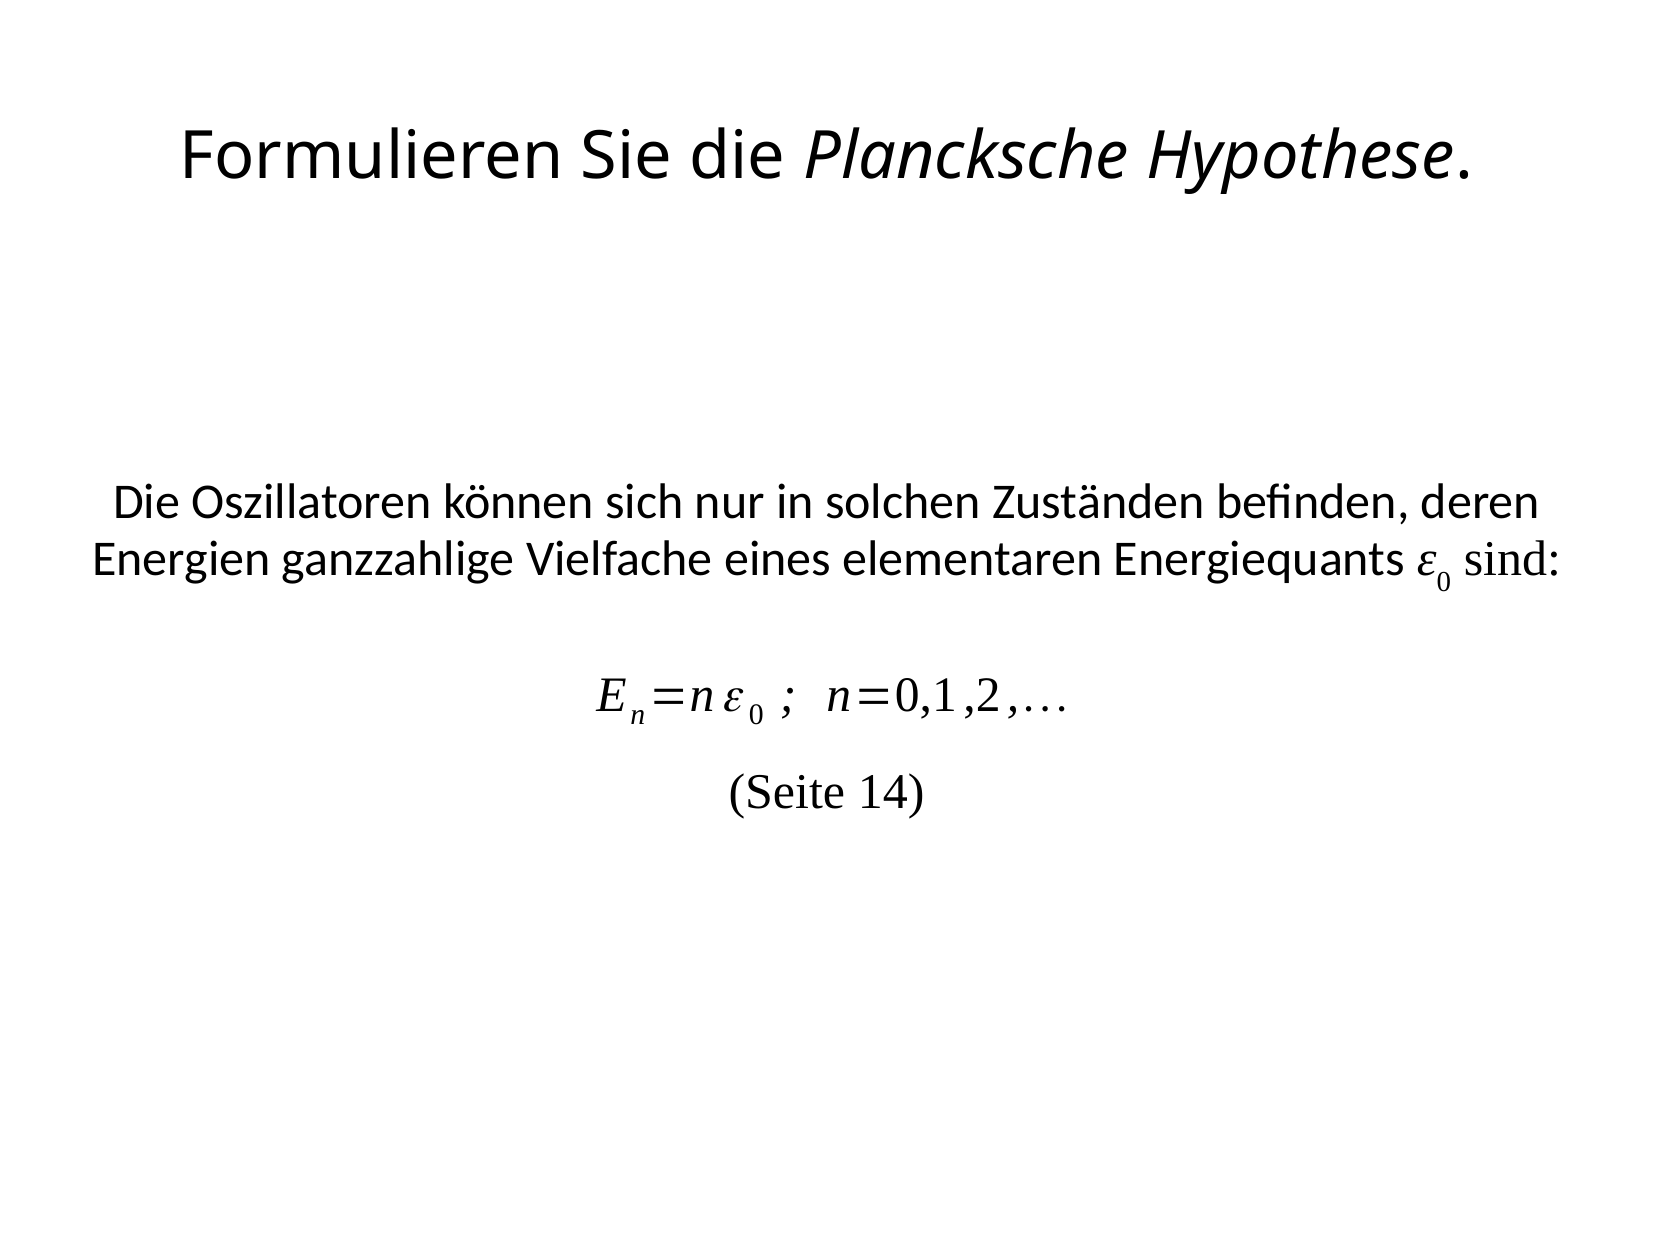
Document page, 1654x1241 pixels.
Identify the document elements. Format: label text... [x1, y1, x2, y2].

title Formulieren Sie die Plancksche Hypothese. [82, 49, 1571, 257]
chart [580, 668, 1083, 733]
subtitle Die Oszillatoren können sich nur in solchen Zuständen befinden, deren Energien ganzzahlige Vielfache eines elementaren Energiequants ε0 sind: (Seite 14) [82, 290, 1571, 1010]
